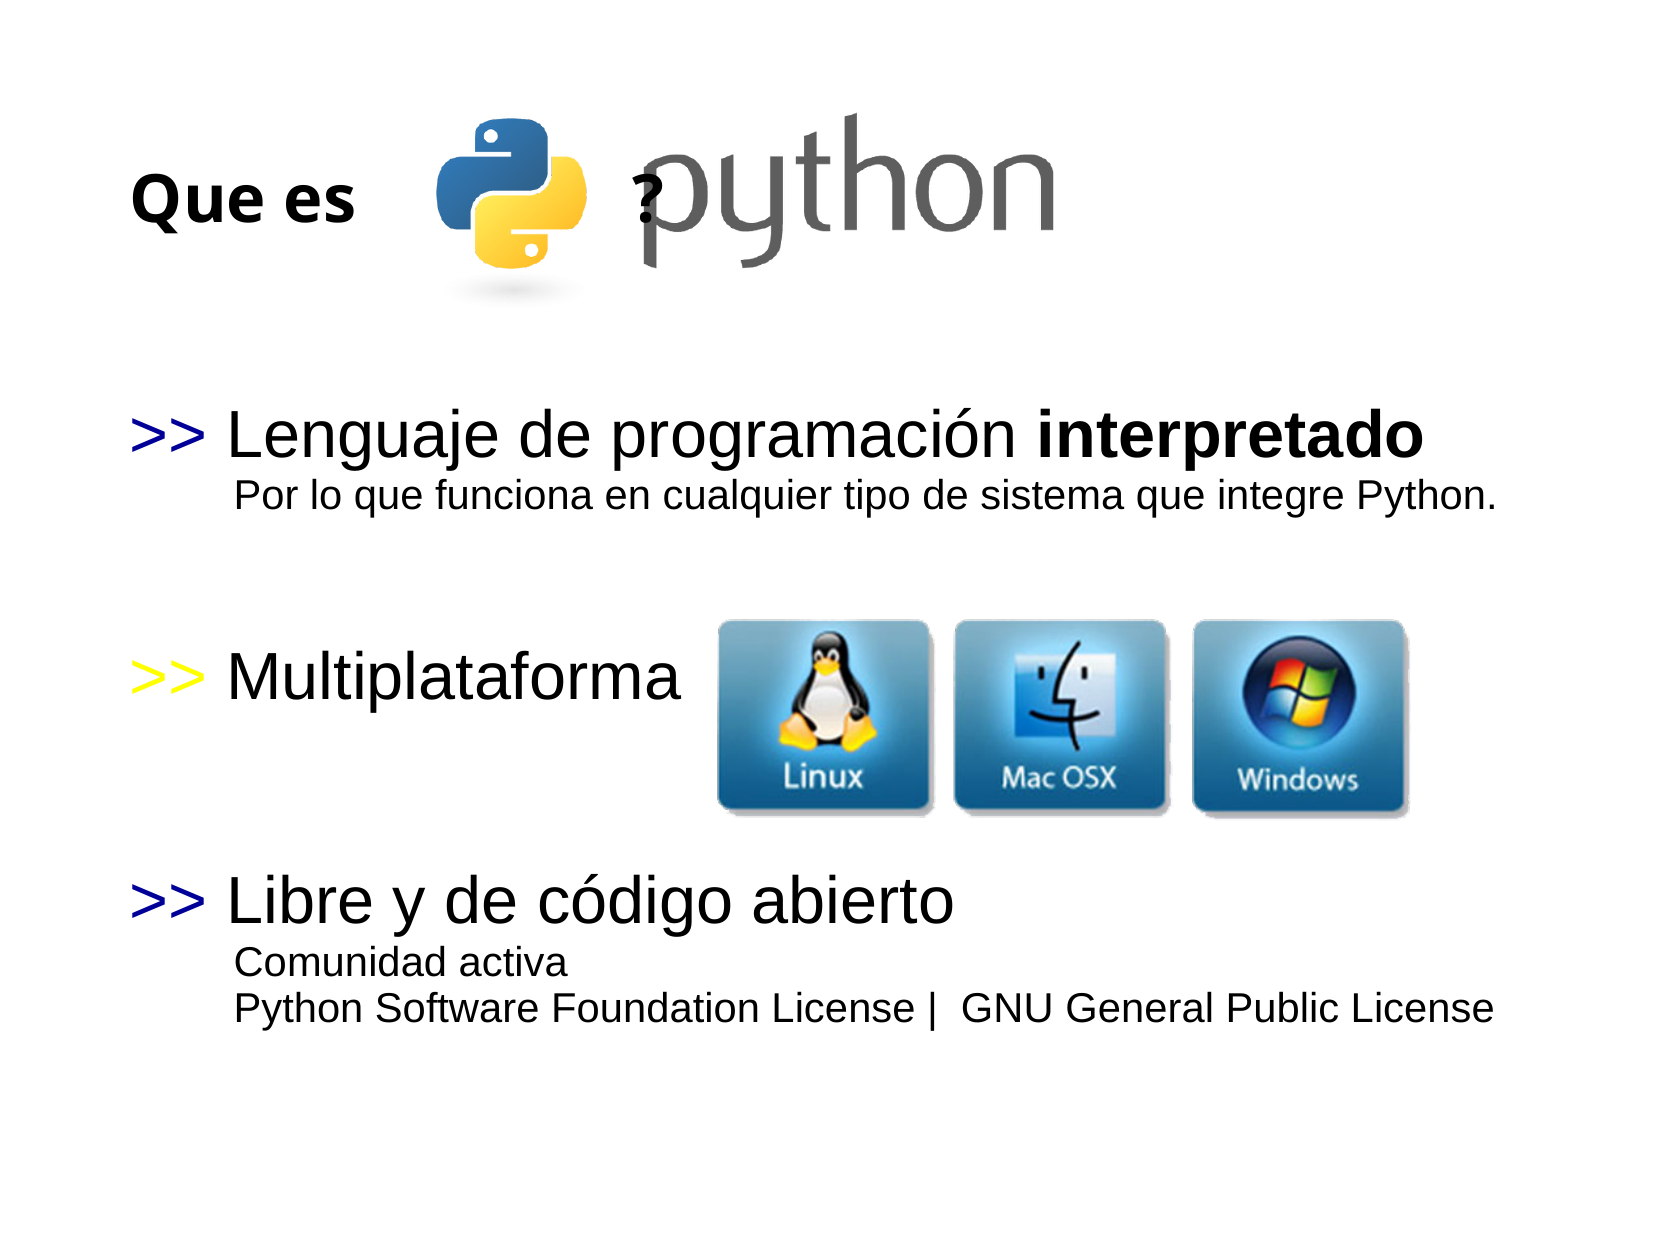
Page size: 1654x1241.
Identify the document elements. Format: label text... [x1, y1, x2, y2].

picture [696, 566, 1427, 875]
picture [358, 73, 1134, 153]
picture [358, 240, 1134, 349]
subtitle >> Lenguaje de programación interpretado Por lo que funciona en cualquier tipo de sistema que integre Python. >> Multiplataforma >> Libre y de código abierto Comunidad activa Python Software Foundation License | GNU General Public License [129, 354, 1536, 1074]
text_box Que es ? [129, 153, 1312, 240]
